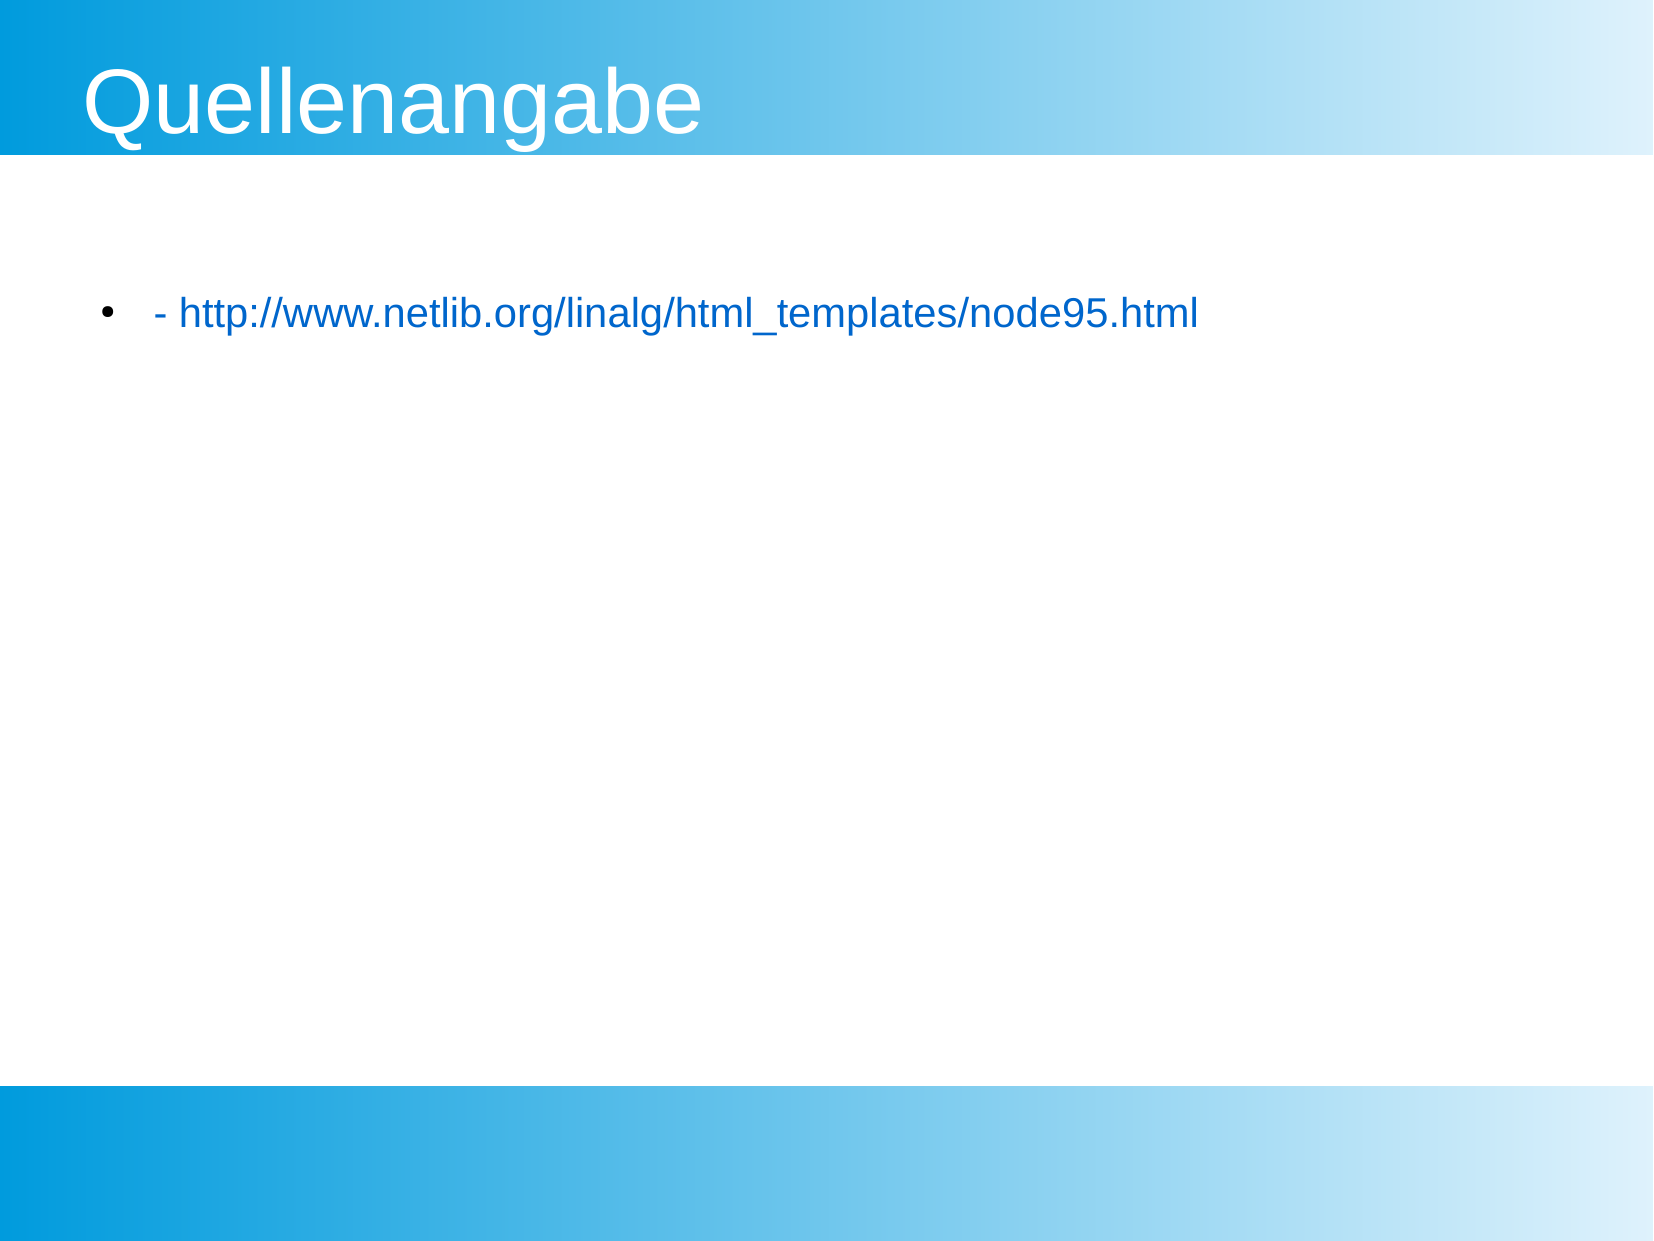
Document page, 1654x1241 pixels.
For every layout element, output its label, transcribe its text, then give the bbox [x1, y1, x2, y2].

title Quellenangabe [82, 49, 1571, 155]
list - http://www.netlib.org/linalg/html_templates/node95.html [82, 290, 1571, 1010]
